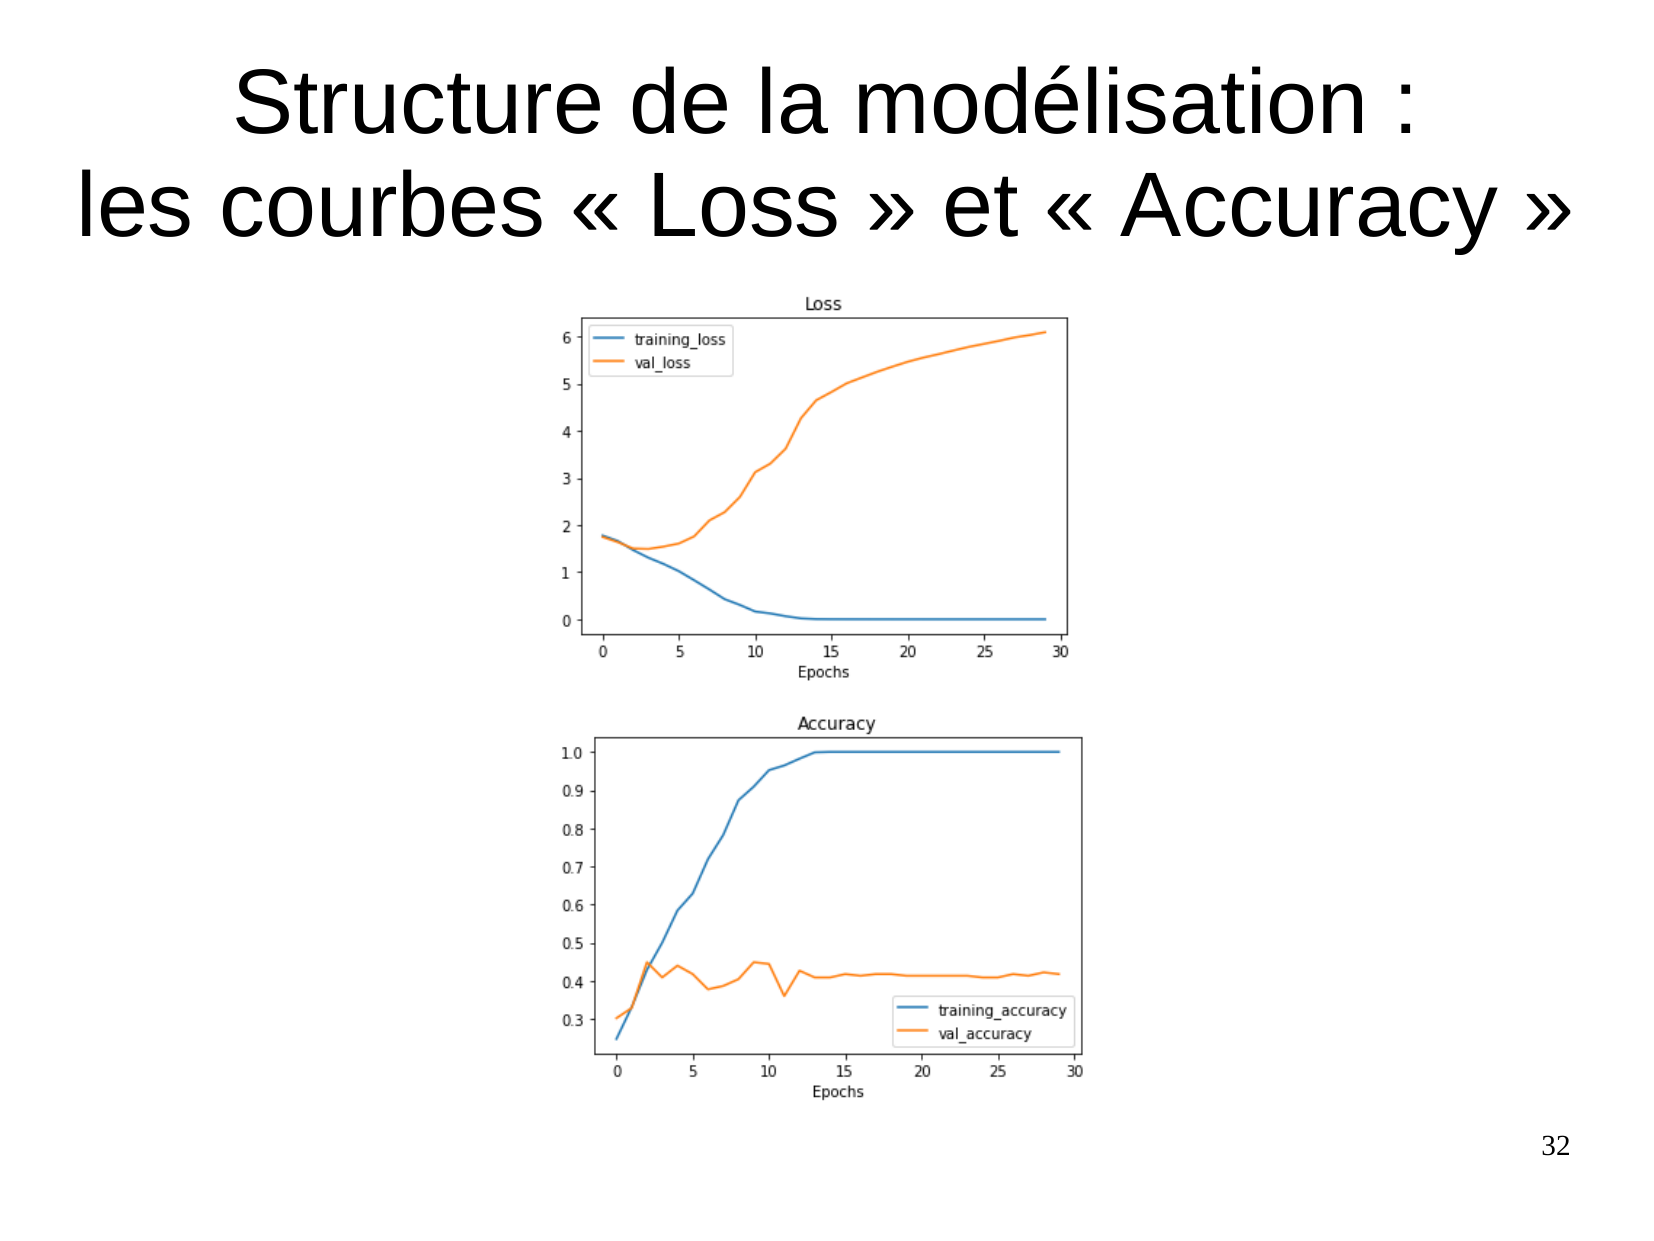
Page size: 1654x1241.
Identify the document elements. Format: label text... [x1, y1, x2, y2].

title Structure de la modélisation : les courbes « Loss » et « Accuracy » [47, 0, 1607, 307]
picture [545, 290, 1109, 1109]
